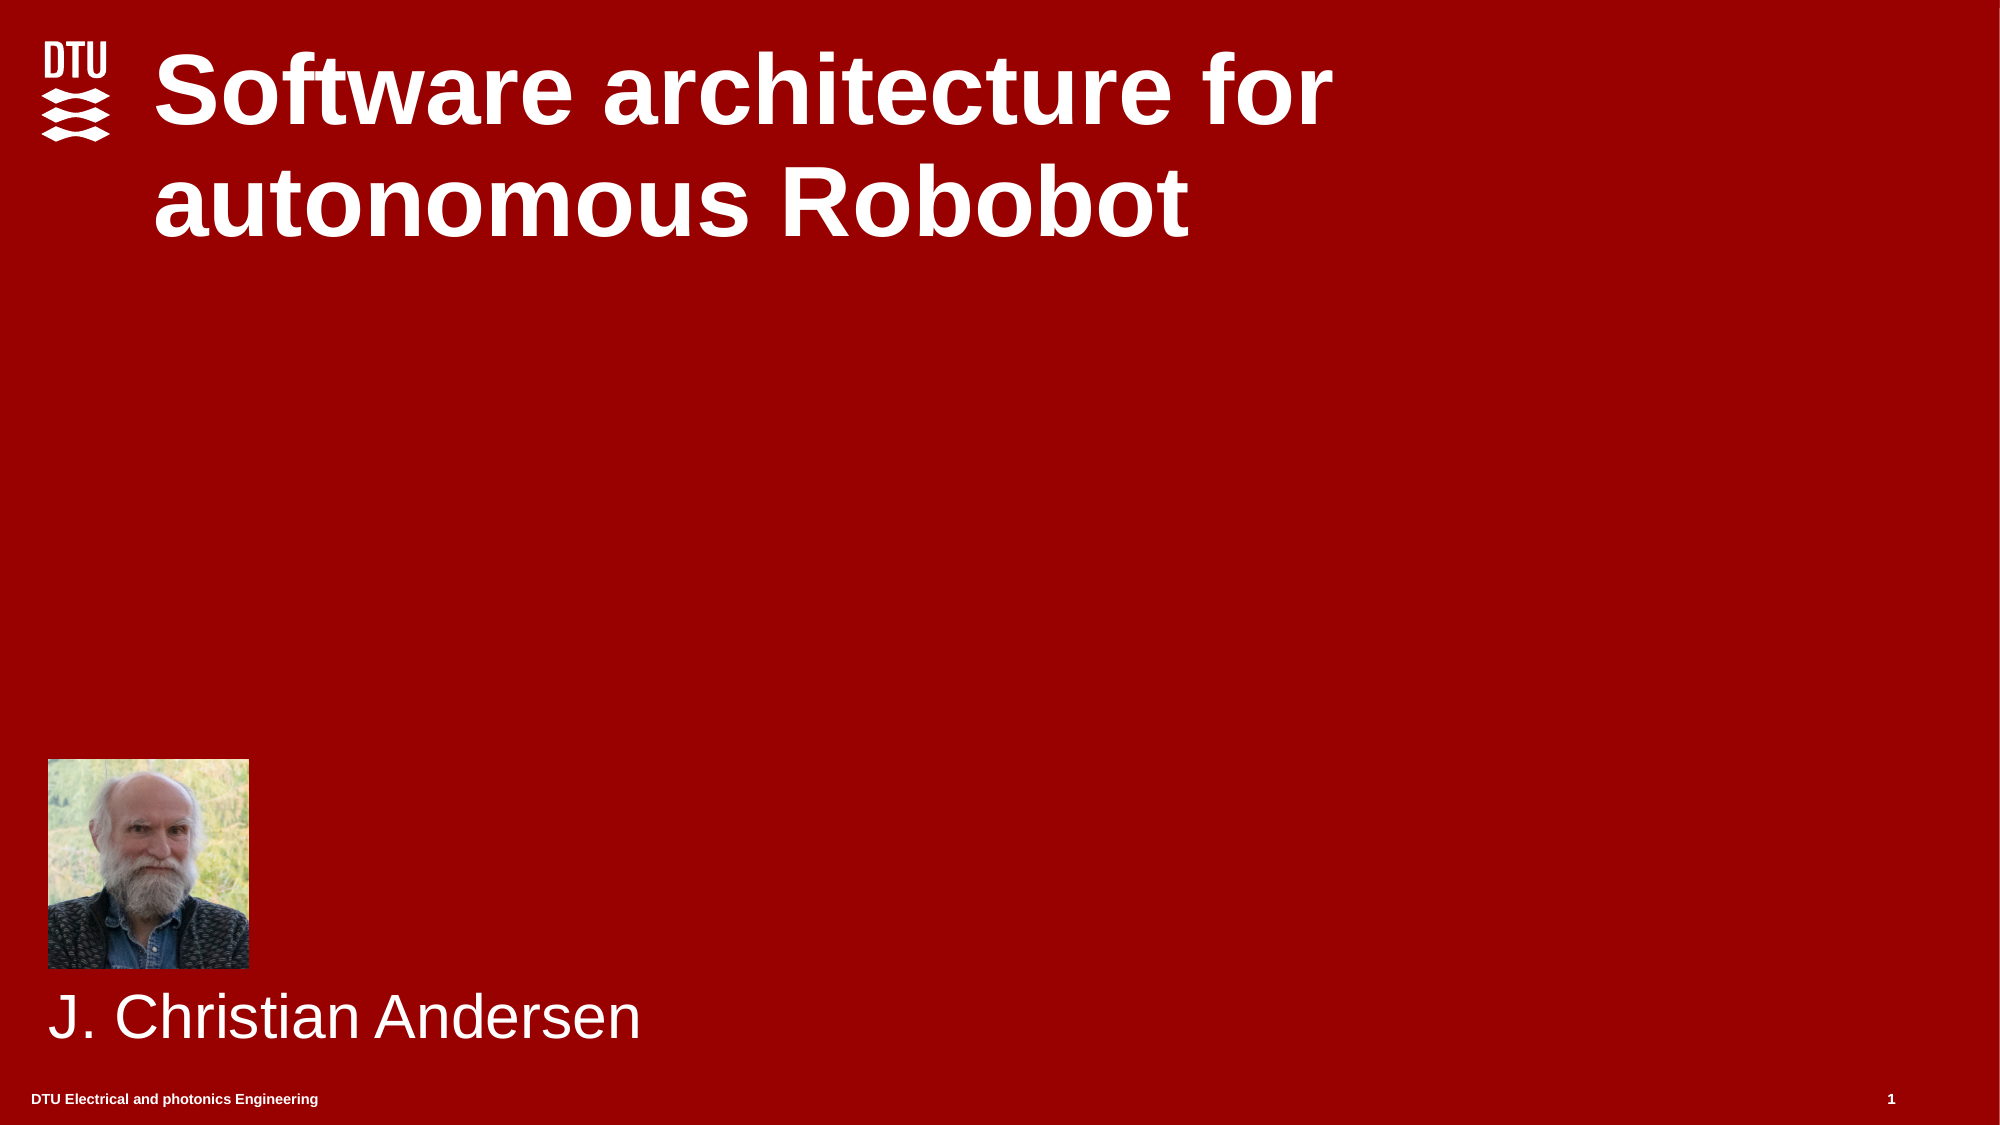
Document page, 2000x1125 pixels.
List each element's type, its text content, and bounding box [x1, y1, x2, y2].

slide_number <number> [1887, 1073, 1959, 1125]
title Software architecture for autonomous Robobot [153, 35, 1932, 480]
subtitle J. Christian Andersen [48, 956, 734, 1052]
picture [48, 759, 249, 969]
